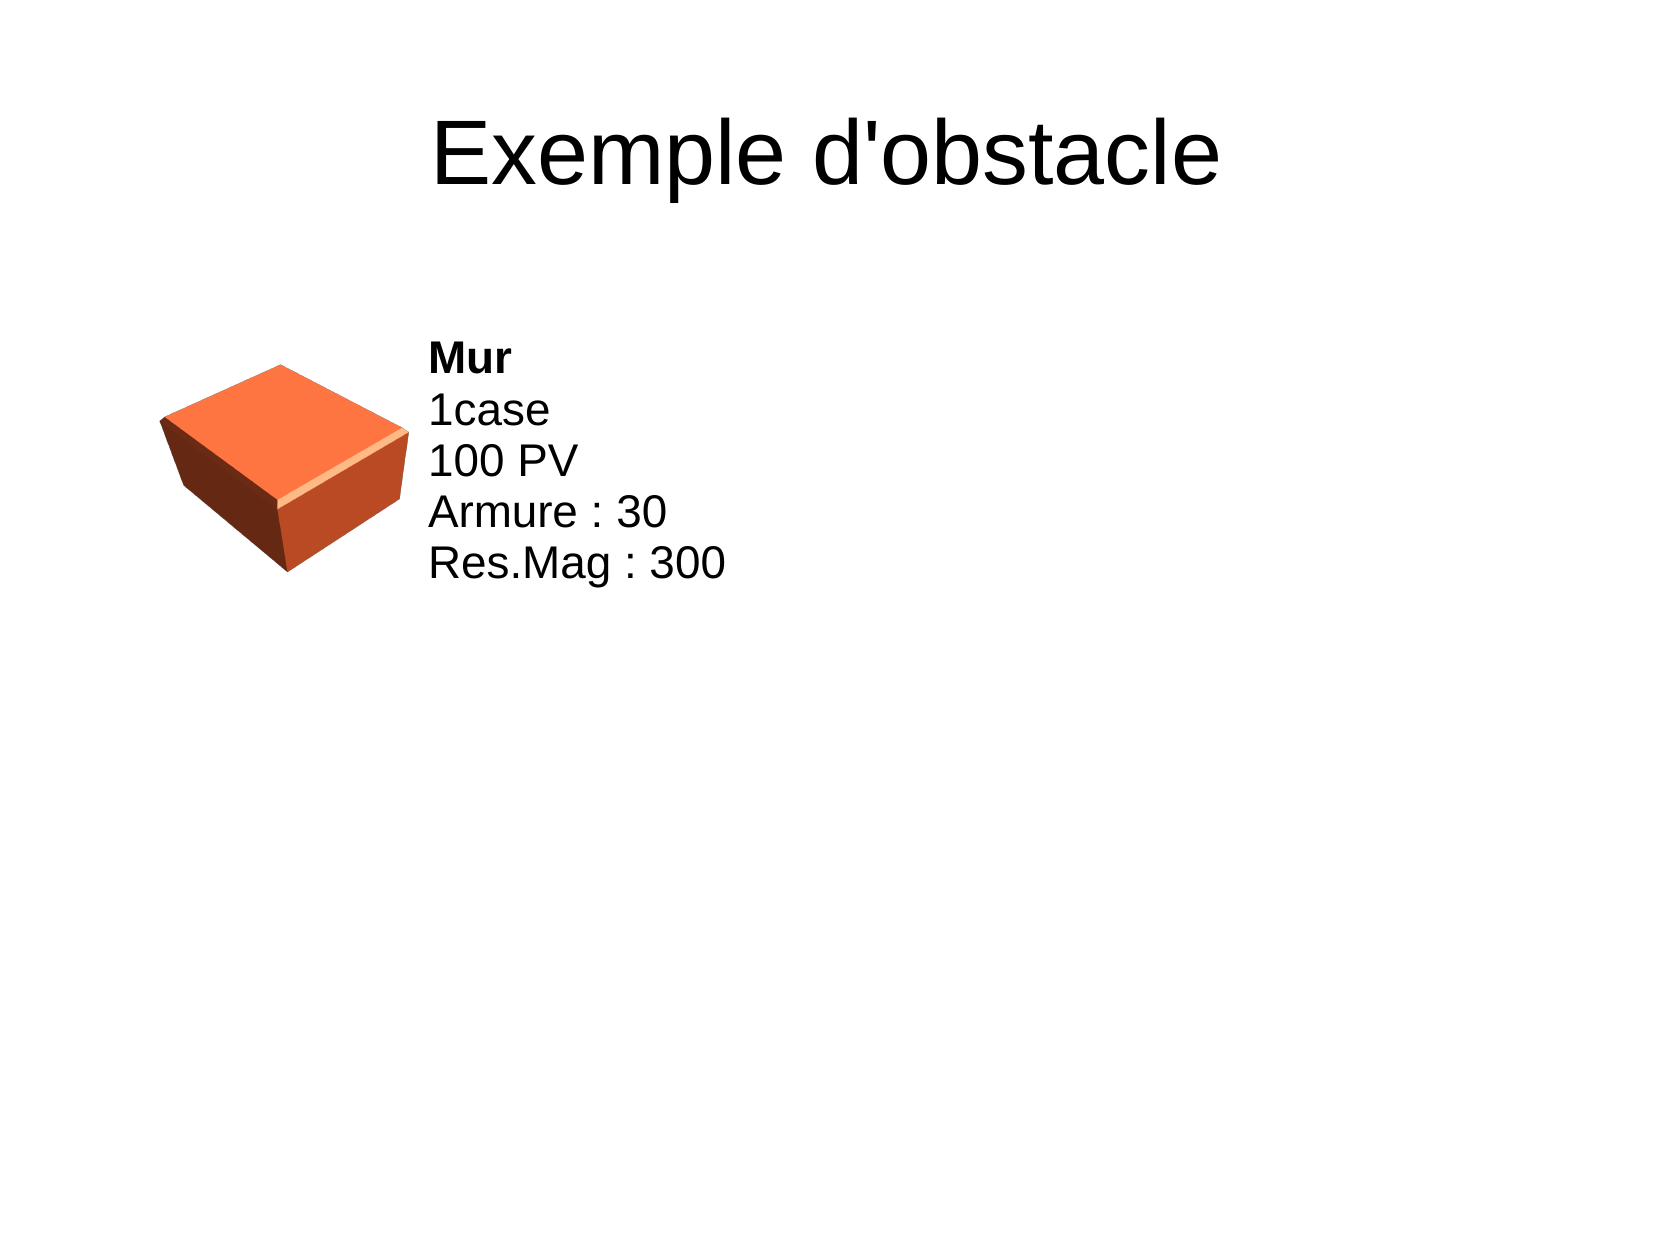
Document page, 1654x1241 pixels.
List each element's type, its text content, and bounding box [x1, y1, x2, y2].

text_box Mur 1case 100 PV Armure : 30 Res.Mag : 300 [413, 324, 798, 596]
title Exemple d'obstacle [82, 49, 1571, 257]
